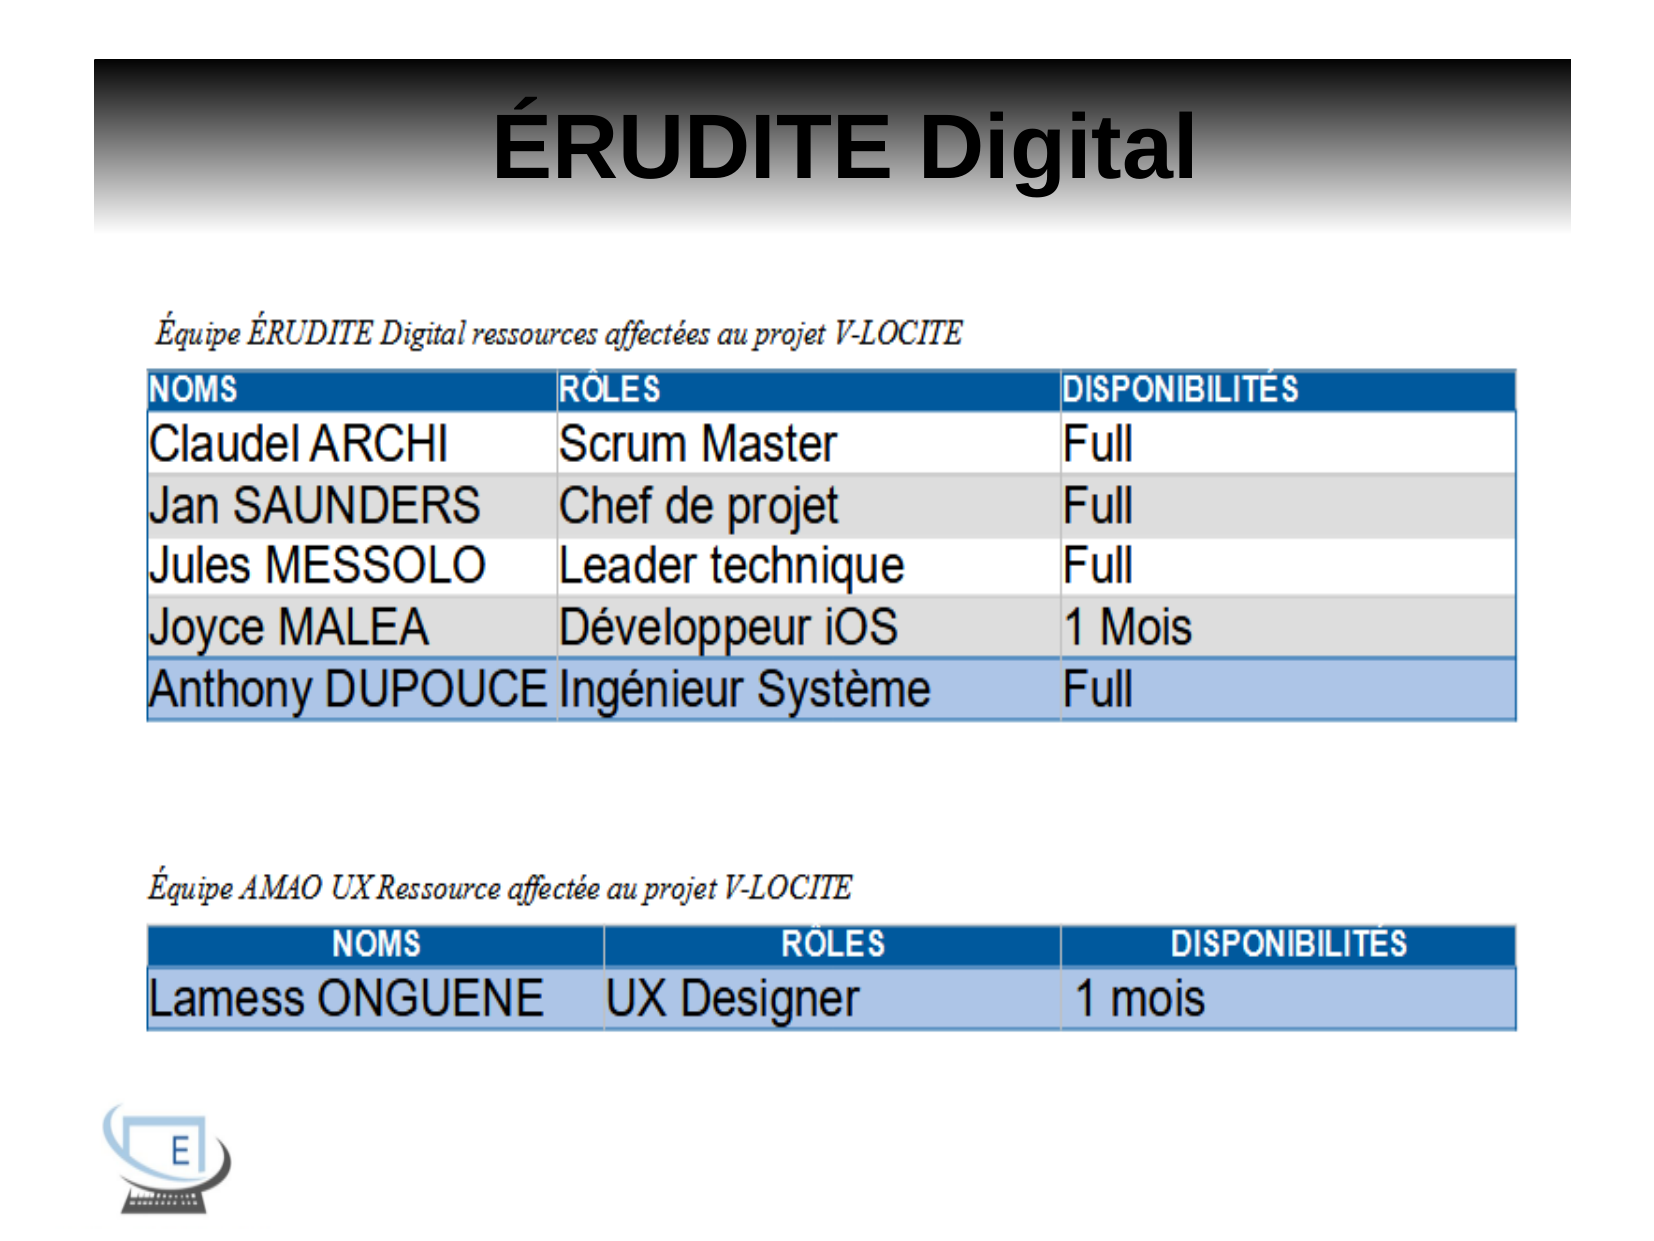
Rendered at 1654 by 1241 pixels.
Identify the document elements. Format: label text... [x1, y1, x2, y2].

picture [47, 1083, 285, 1229]
title ÉRUDITE Digital [94, 59, 1571, 234]
picture [102, 283, 1536, 1063]
